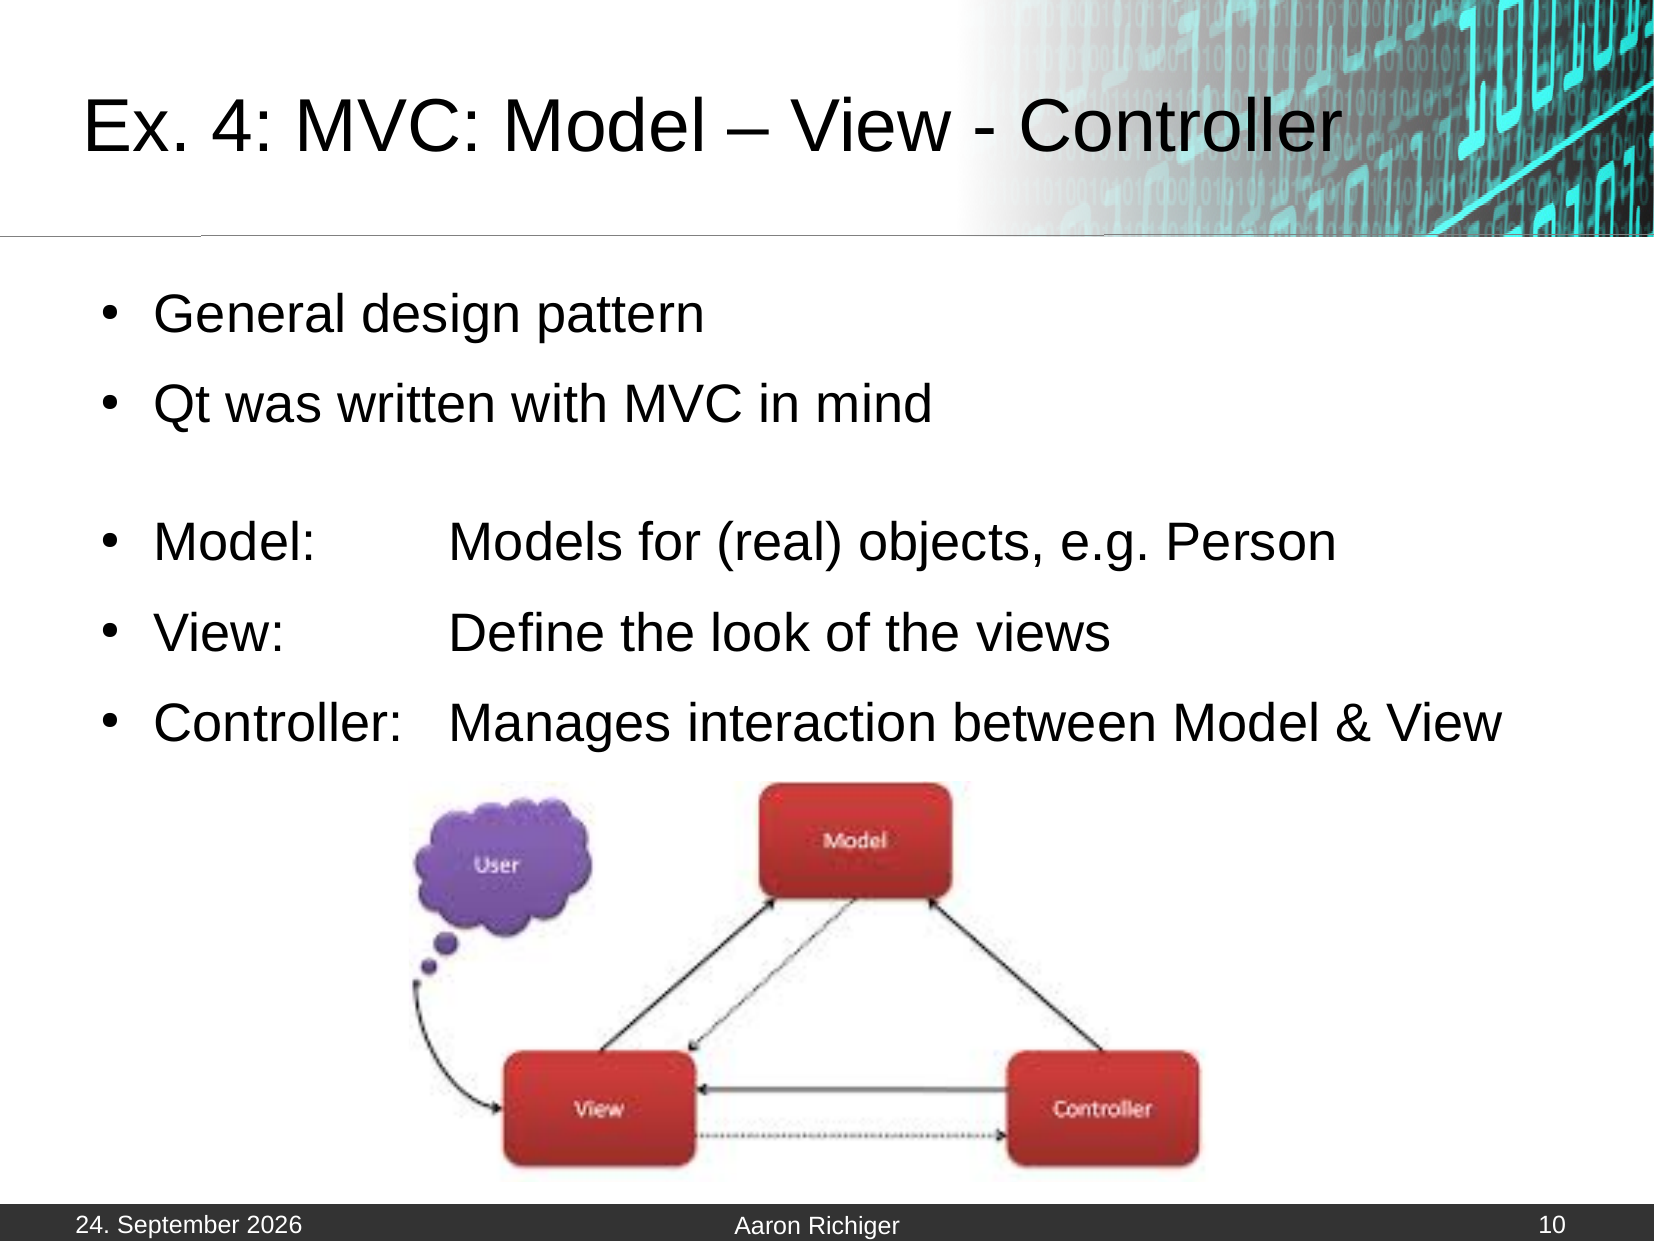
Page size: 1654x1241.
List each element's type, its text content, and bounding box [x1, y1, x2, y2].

picture [956, 0, 1654, 237]
picture [408, 781, 1241, 1182]
list General design pattern Qt was written with MVC in mind Model: Models for (real) objects, e.g. Person View: Define the look of the views Controller: Manages interaction between Model & View [82, 283, 1538, 1003]
title Ex. 4: MVC: Model – View - Controller [82, 49, 1382, 201]
